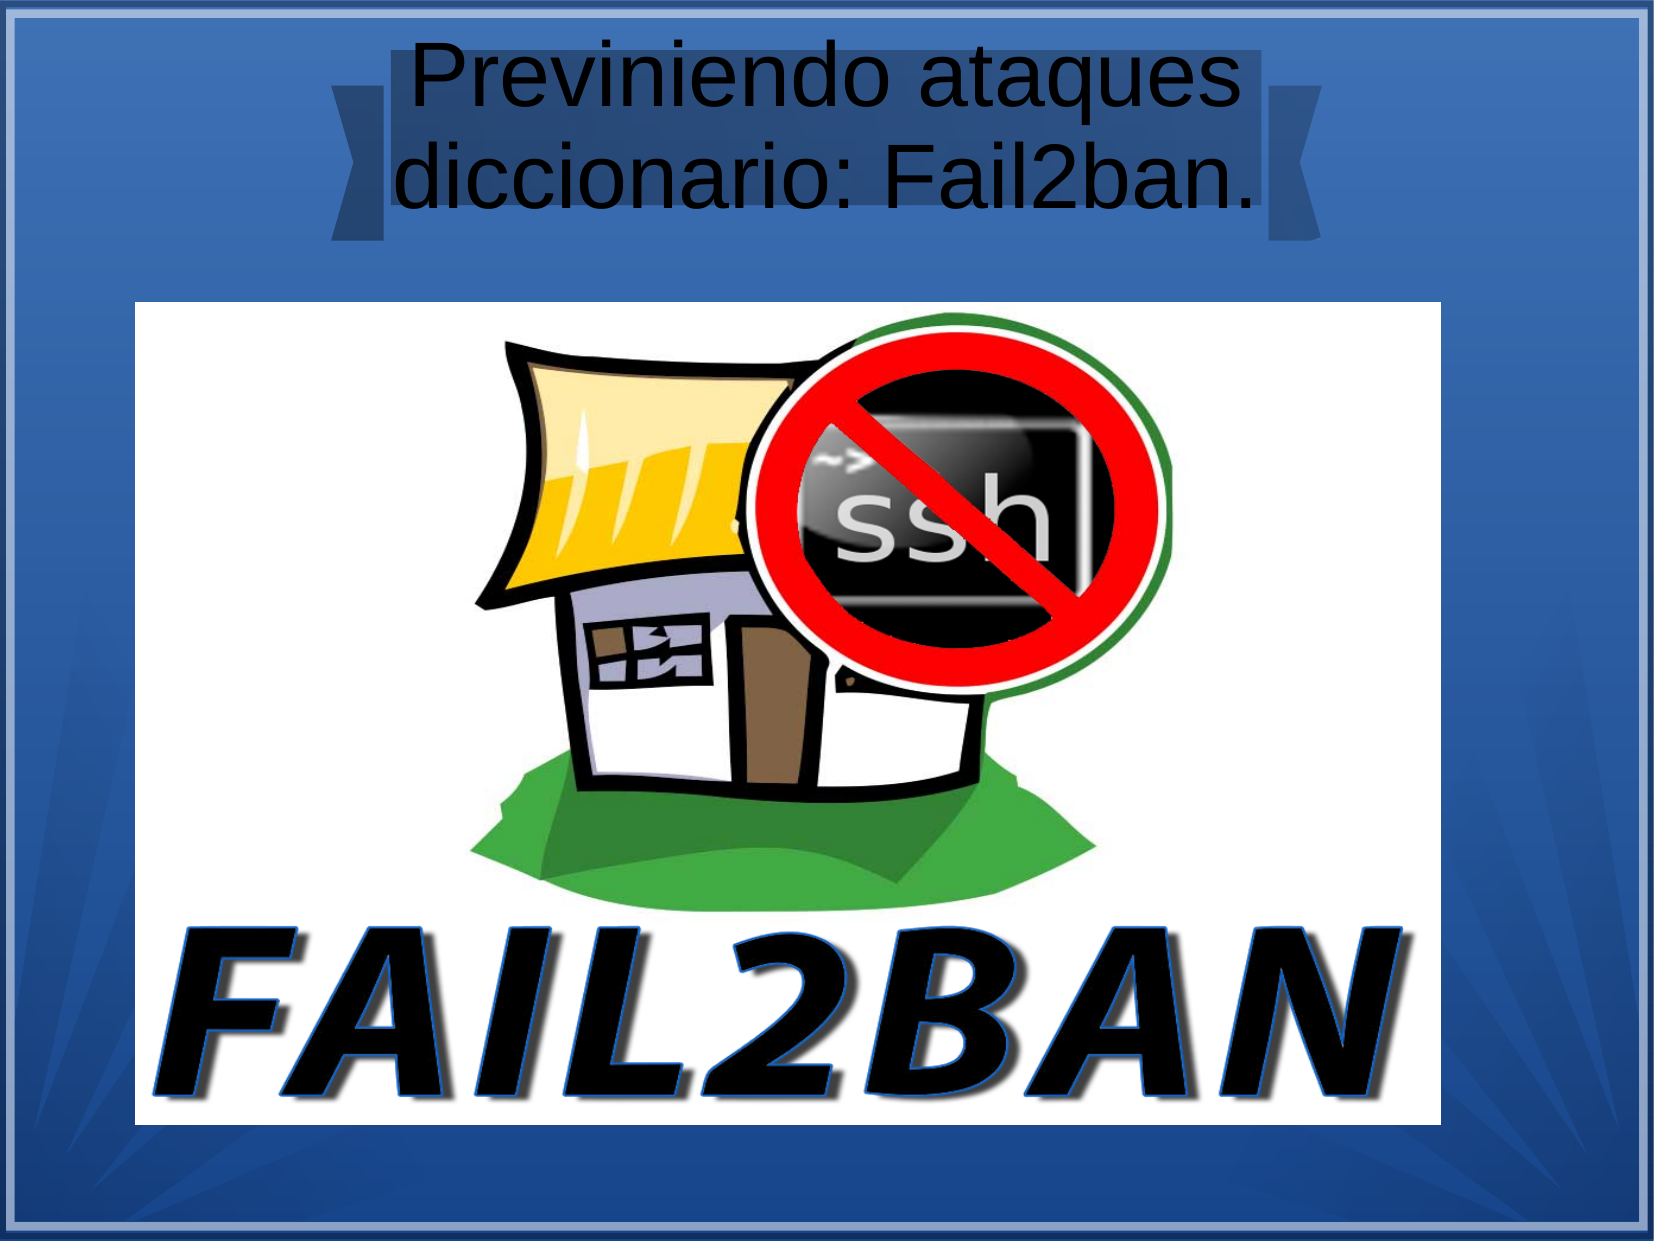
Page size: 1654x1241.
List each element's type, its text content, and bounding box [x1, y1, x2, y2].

picture [135, 302, 1441, 1126]
title Previniendo ataques diccionario: Fail2ban. [389, 23, 1264, 229]
